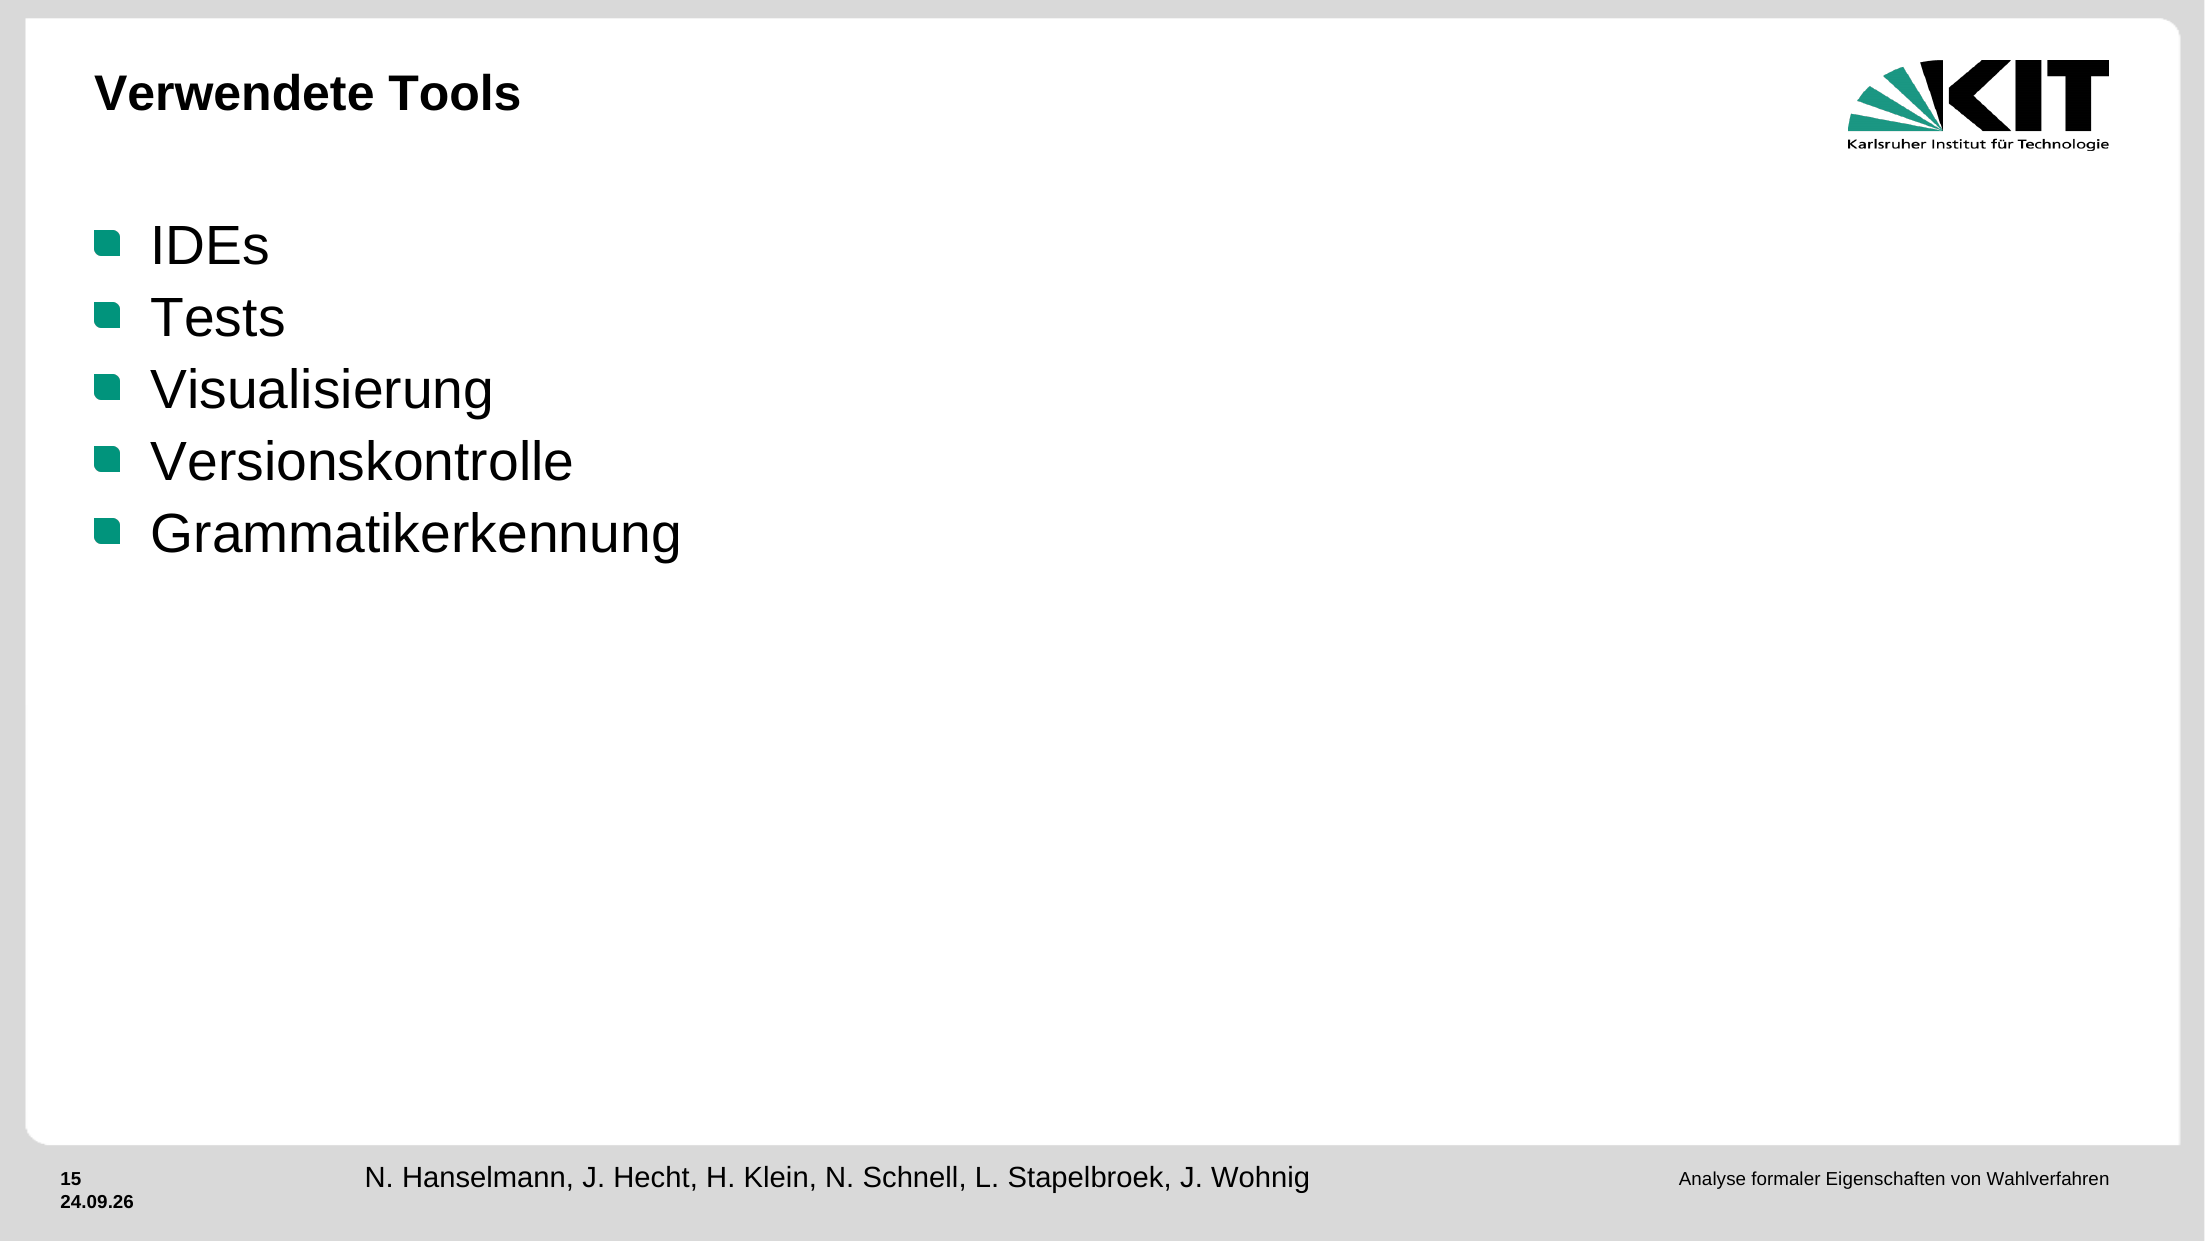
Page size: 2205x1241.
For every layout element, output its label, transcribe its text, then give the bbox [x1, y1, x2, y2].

picture [0, 0, 2205, 1241]
list IDEs Tests Visualisierung Versionskontrolle Grammatikerkennung [94, 216, 2084, 1102]
title Verwendete Tools [94, 60, 1761, 162]
